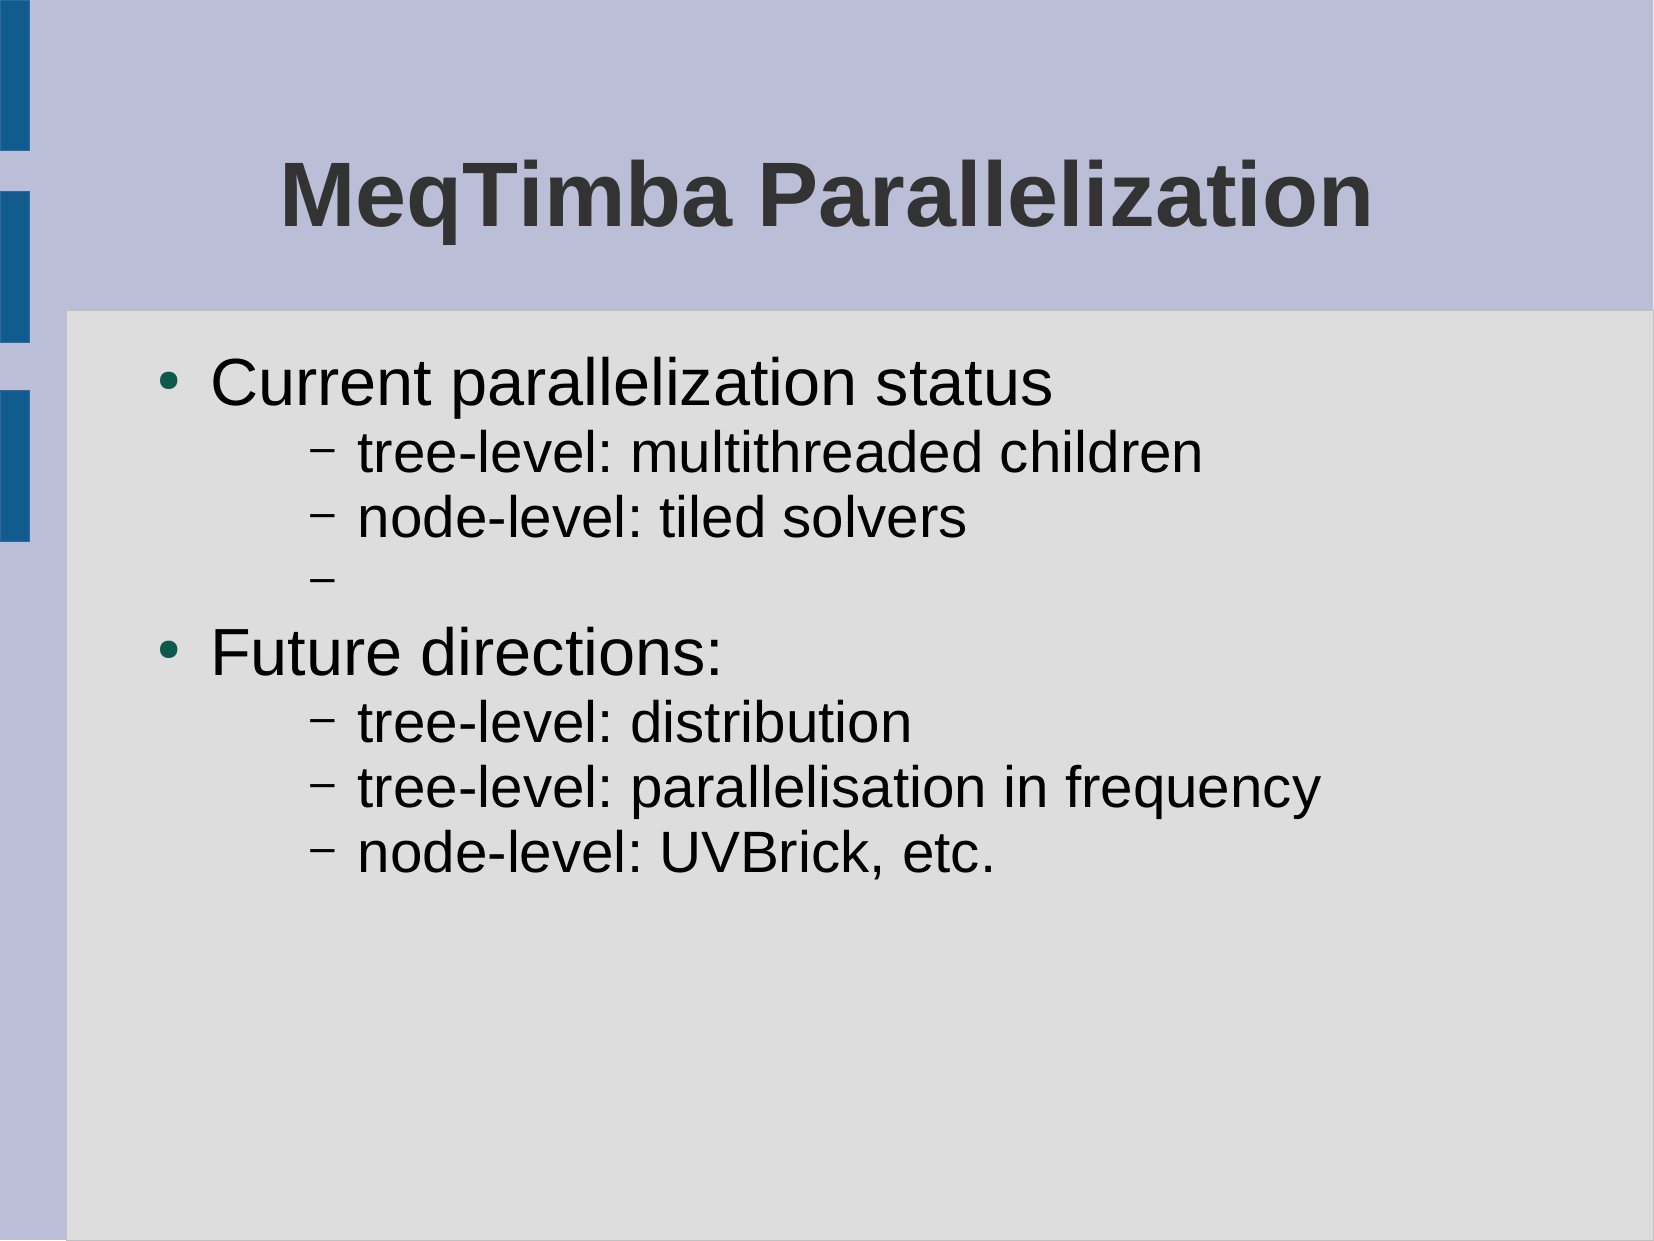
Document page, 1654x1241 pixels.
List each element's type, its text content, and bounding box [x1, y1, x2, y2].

list Current parallelization status tree-level: multithreaded children node-level: tiled solvers Future directions: tree-level: distribution tree-level: parallelisation in frequency node-level: UVBrick, etc. [121, 344, 1534, 1127]
title MeqTimba Parallelization [121, 91, 1534, 299]
